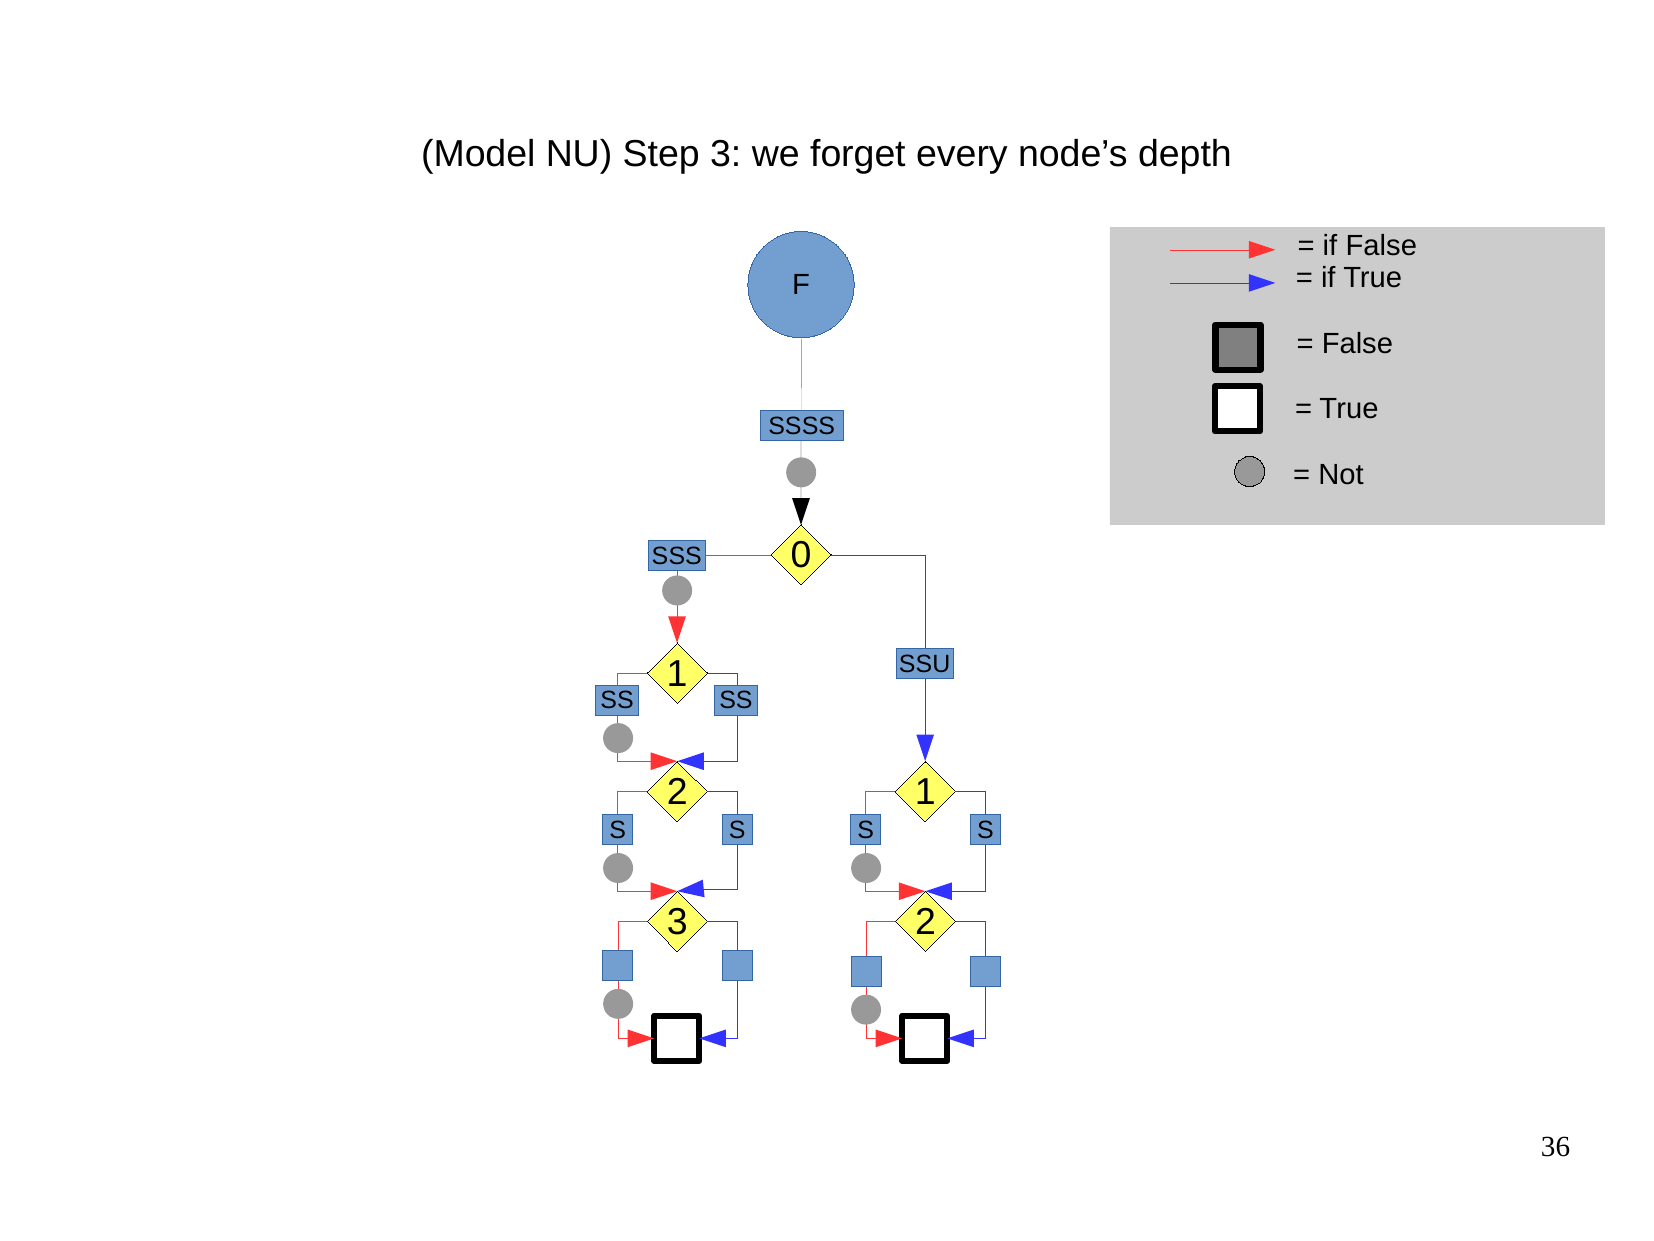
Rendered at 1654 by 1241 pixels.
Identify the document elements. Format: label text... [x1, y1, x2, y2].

text_box [902, 1015, 948, 1061]
text_box F [747, 257, 855, 338]
text_box [722, 950, 753, 981]
text_box [786, 457, 817, 488]
text_box S [850, 814, 881, 845]
text_box [1234, 456, 1265, 487]
text_box [851, 852, 882, 884]
text_box [1215, 324, 1261, 370]
text_box SSU [896, 648, 954, 679]
text_box 1 [895, 761, 956, 822]
text_box [851, 994, 882, 1025]
text_box SS [595, 685, 639, 716]
text_box S [970, 814, 1001, 845]
text_box [654, 1015, 700, 1061]
text_box [1215, 386, 1261, 432]
text_box SSS [648, 540, 706, 571]
text_box S [602, 814, 633, 845]
text_box [851, 956, 882, 987]
text_box [662, 575, 693, 606]
text_box 1 [647, 642, 708, 704]
text_box [603, 852, 634, 884]
text_box SS [714, 685, 758, 716]
text_box [603, 988, 634, 1019]
text_box 2 [647, 762, 708, 822]
text_box [970, 956, 1001, 987]
text_box S [722, 814, 753, 845]
text_box 3 [647, 892, 708, 952]
text_box 0 [771, 524, 832, 585]
text_box [602, 950, 633, 981]
text_box SSSS [760, 410, 844, 441]
text_box = if False = if True = False = True = Not [1109, 227, 1605, 525]
text_box [603, 723, 634, 754]
text_box 2 [895, 891, 956, 952]
title (Model NU) Step 3: we forget every node’s depth [82, 49, 1571, 257]
